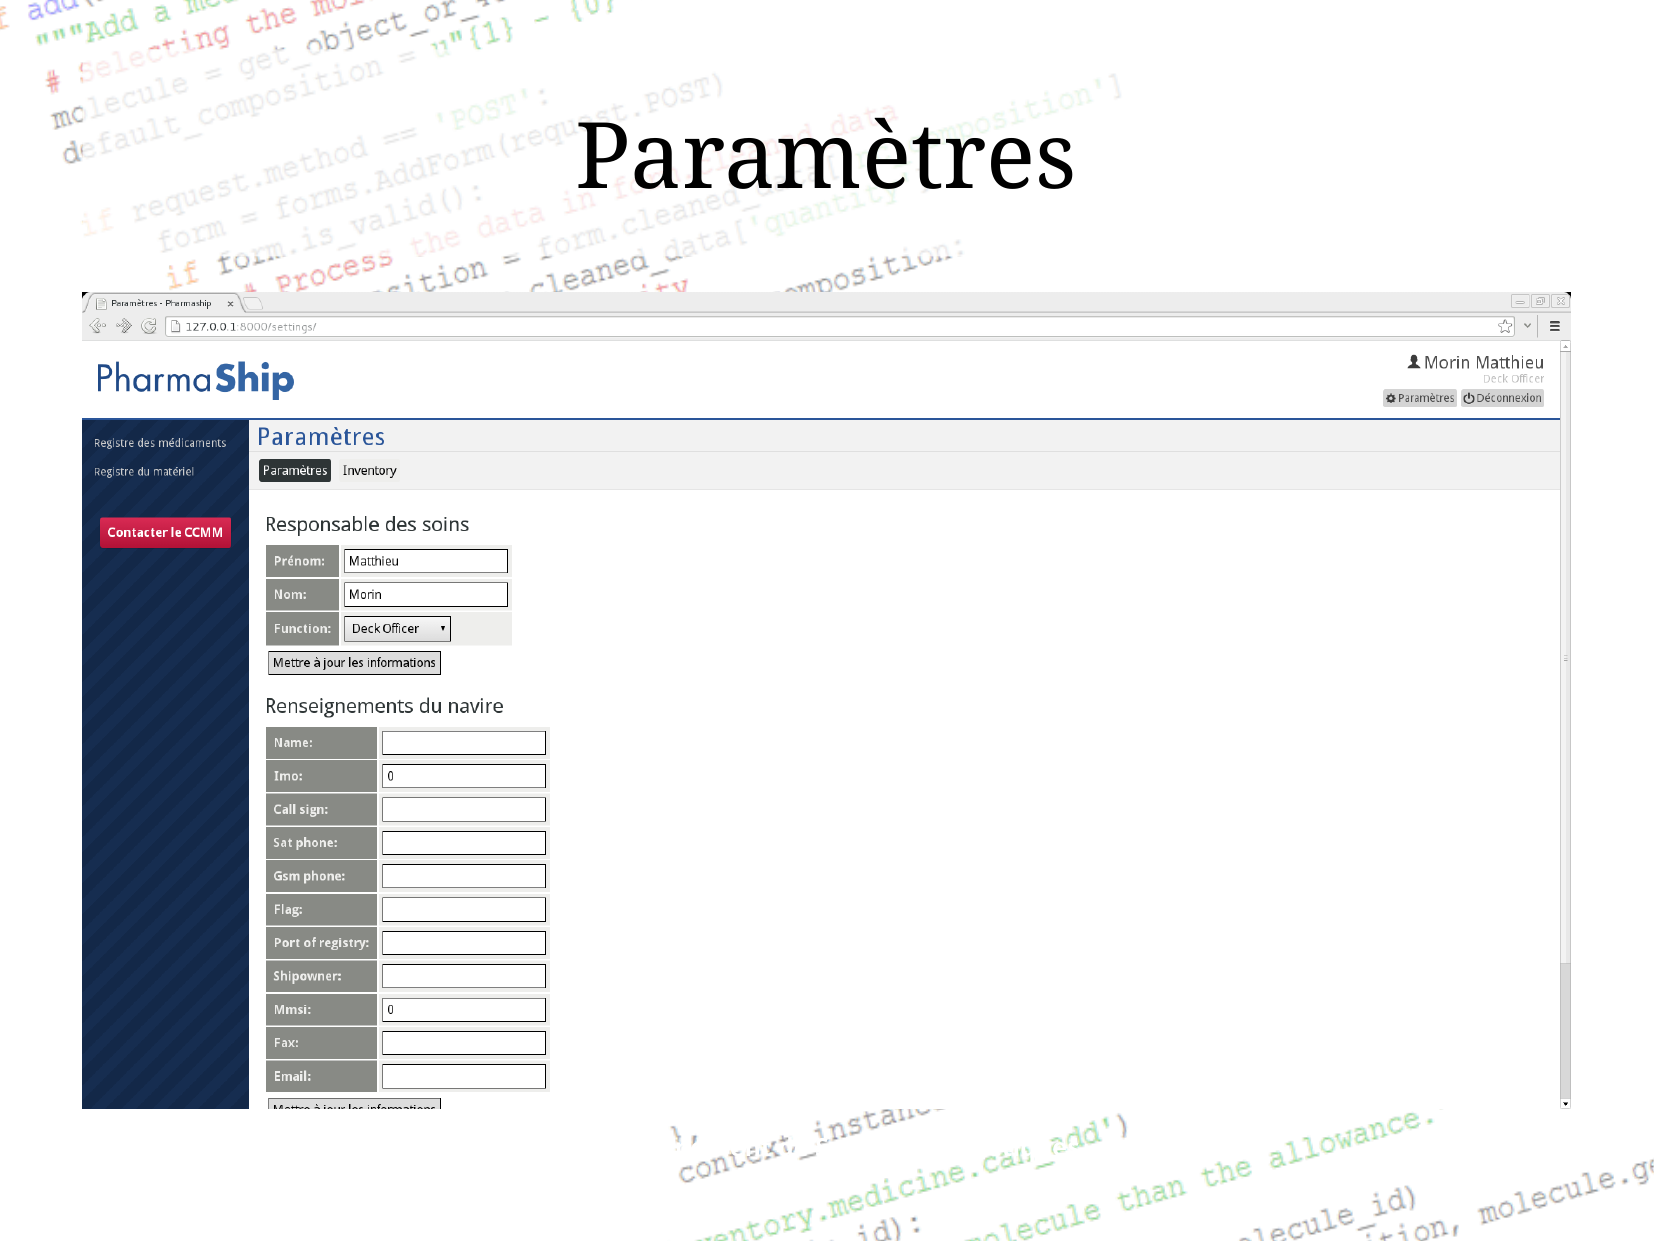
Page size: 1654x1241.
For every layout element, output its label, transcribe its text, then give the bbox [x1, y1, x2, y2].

picture [0, 0, 1654, 1241]
title Paramètres [82, 49, 1571, 257]
